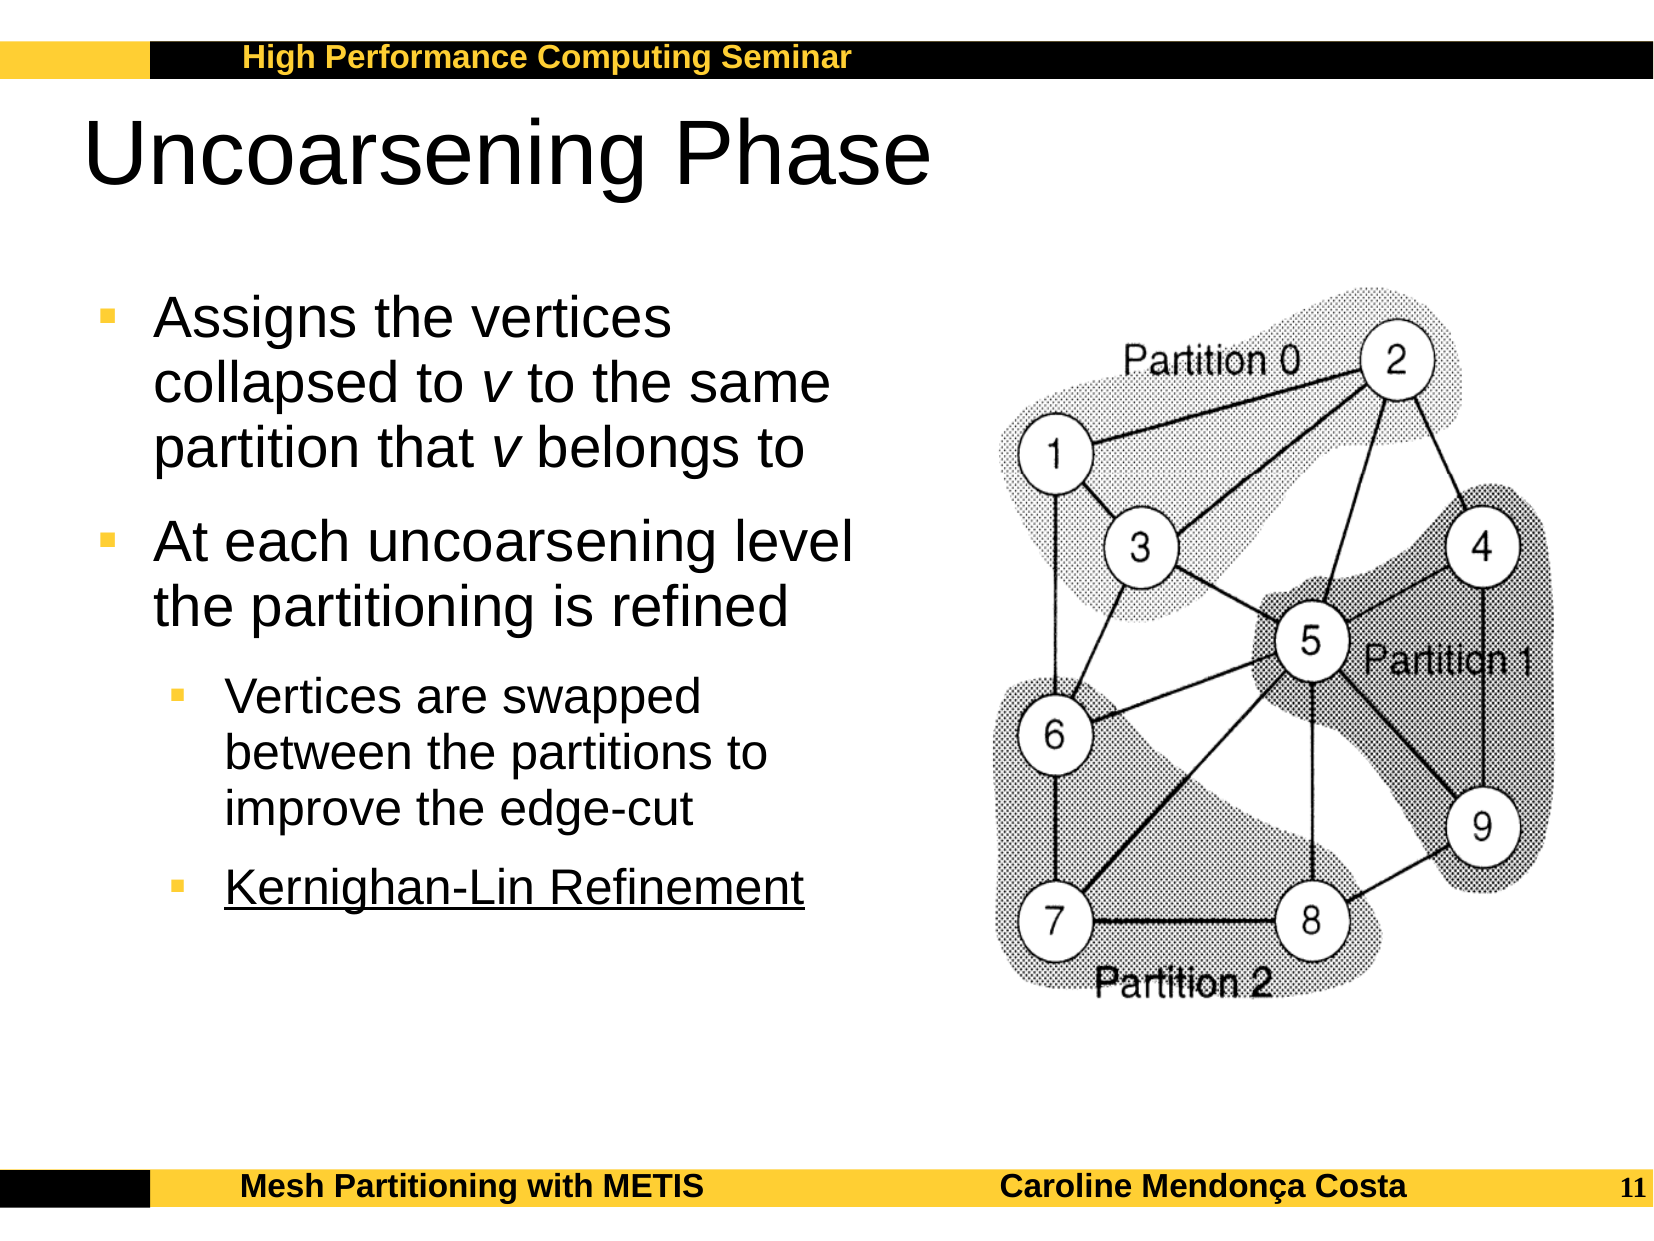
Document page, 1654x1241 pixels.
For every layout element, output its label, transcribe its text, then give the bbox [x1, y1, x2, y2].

list Assigns the vertices collapsed to v to the same partition that v belongs to At each uncoarsening level the partitioning is refined Vertices are swapped between the partitions to improve the edge-cut Kernighan-Lin Refinement [82, 284, 863, 1179]
picture [975, 265, 1571, 1013]
title Uncoarsening Phase [82, 49, 1571, 257]
